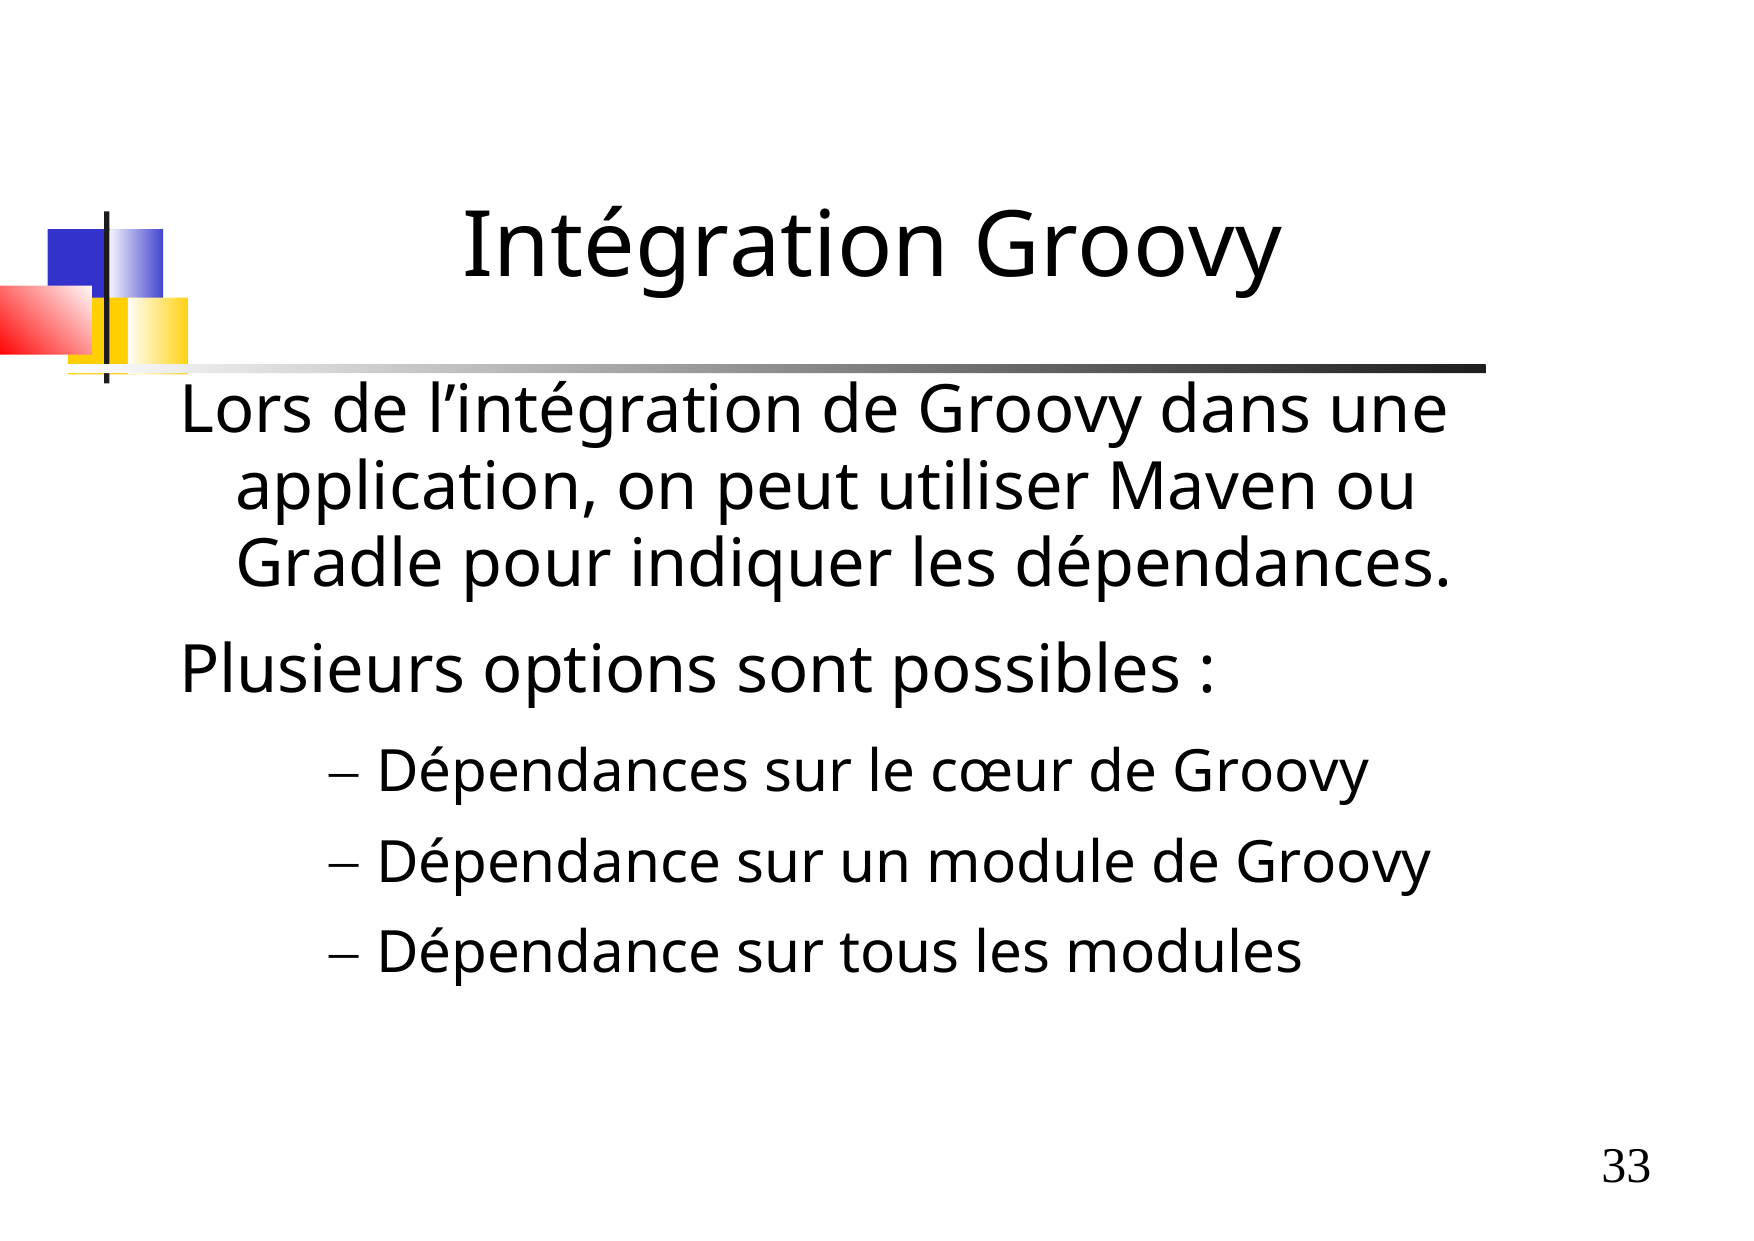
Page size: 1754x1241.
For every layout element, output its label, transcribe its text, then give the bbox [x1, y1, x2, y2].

title Intégration Groovy [179, 139, 1567, 351]
list Lors de l’intégration de Groovy dans une application, on peut utiliser Maven ou Gradle pour indiquer les dépendances. Plusieurs options sont possibles : Dépendances sur le cœur de Groovy Dépendance sur un module de Groovy Dépendance sur tous les modules [179, 371, 1567, 1091]
